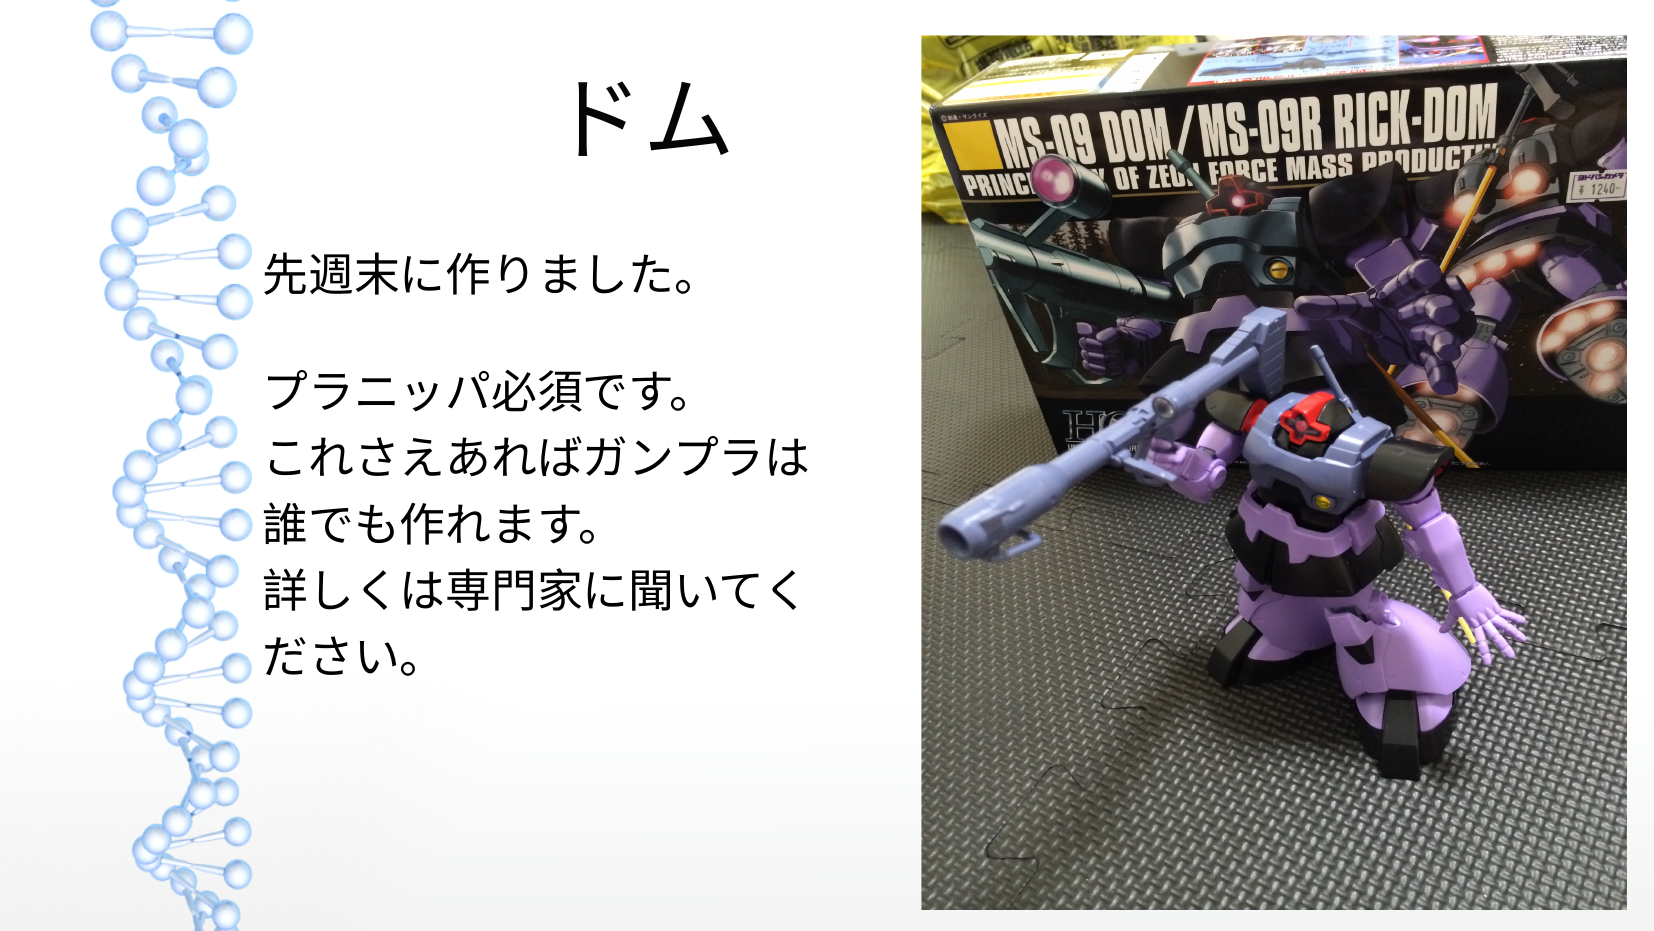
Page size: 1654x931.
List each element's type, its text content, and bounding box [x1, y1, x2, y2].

text_box 先週末に作りました。 プラニッパ必須です。 これさえあればガンプラは誰でも作れます。 詳しくは専門家に聞いてください。 [248, 230, 851, 780]
title ドム [265, 35, 921, 189]
picture [0, 0, 1654, 931]
